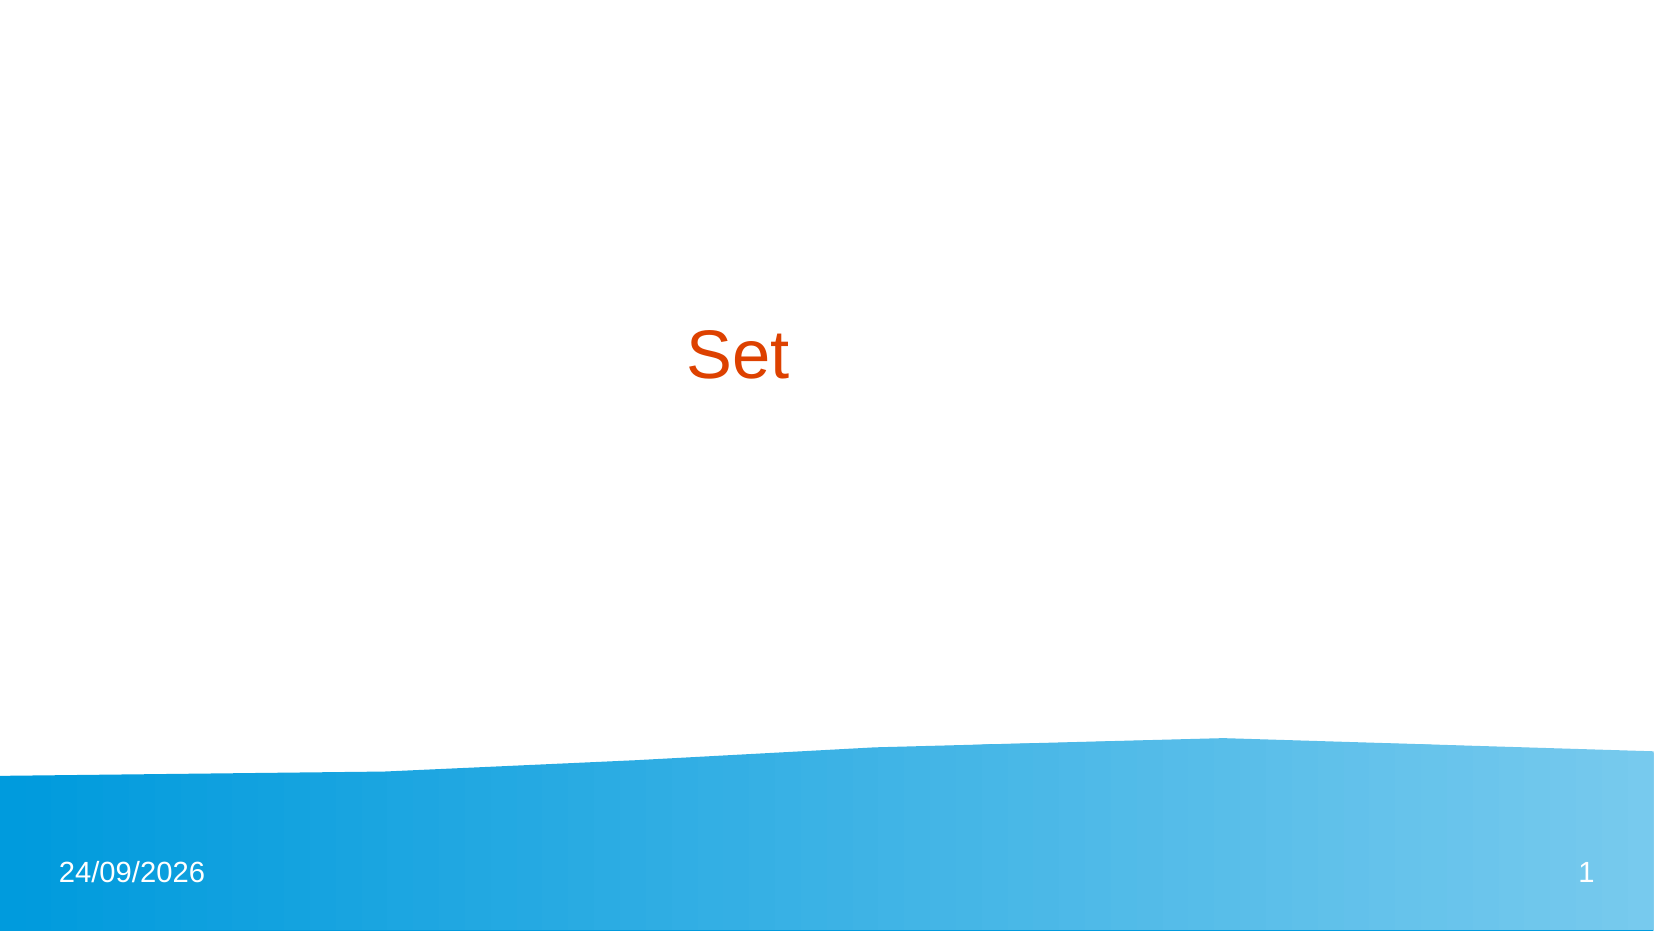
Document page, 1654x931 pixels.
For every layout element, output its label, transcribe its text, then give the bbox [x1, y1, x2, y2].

title Set [0, 265, 1477, 443]
